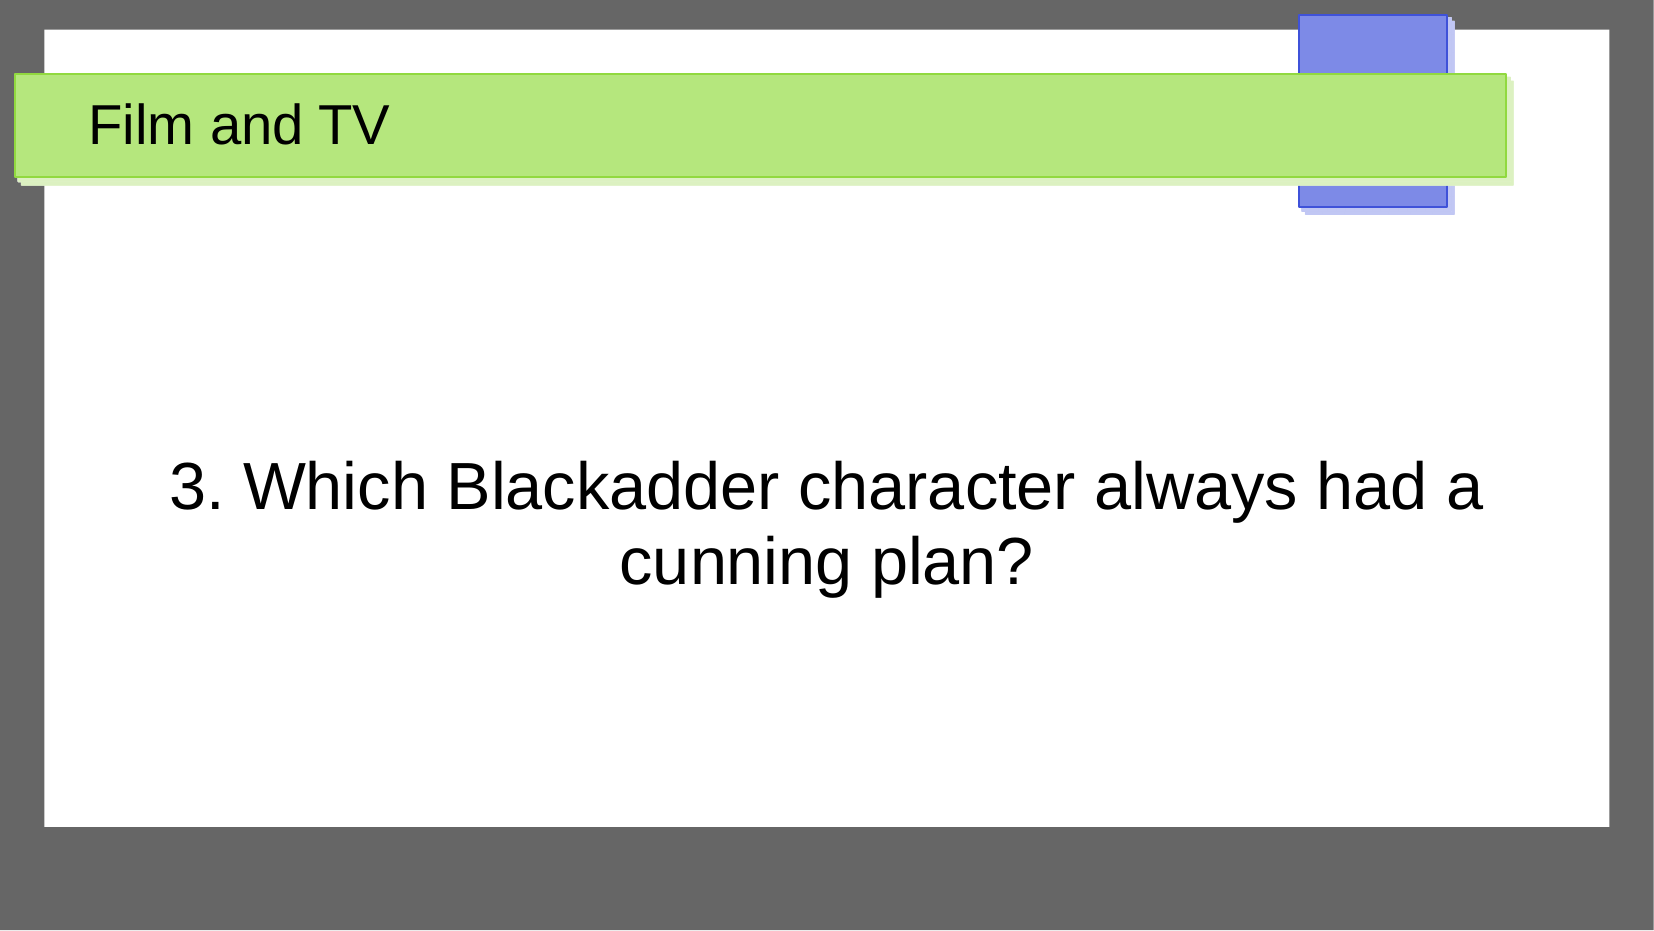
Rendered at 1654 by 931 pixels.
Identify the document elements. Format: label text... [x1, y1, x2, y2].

title Film and TV [88, 73, 1506, 178]
text_box 3. Which Blackadder character always had a cunning plan? [88, 236, 1565, 813]
